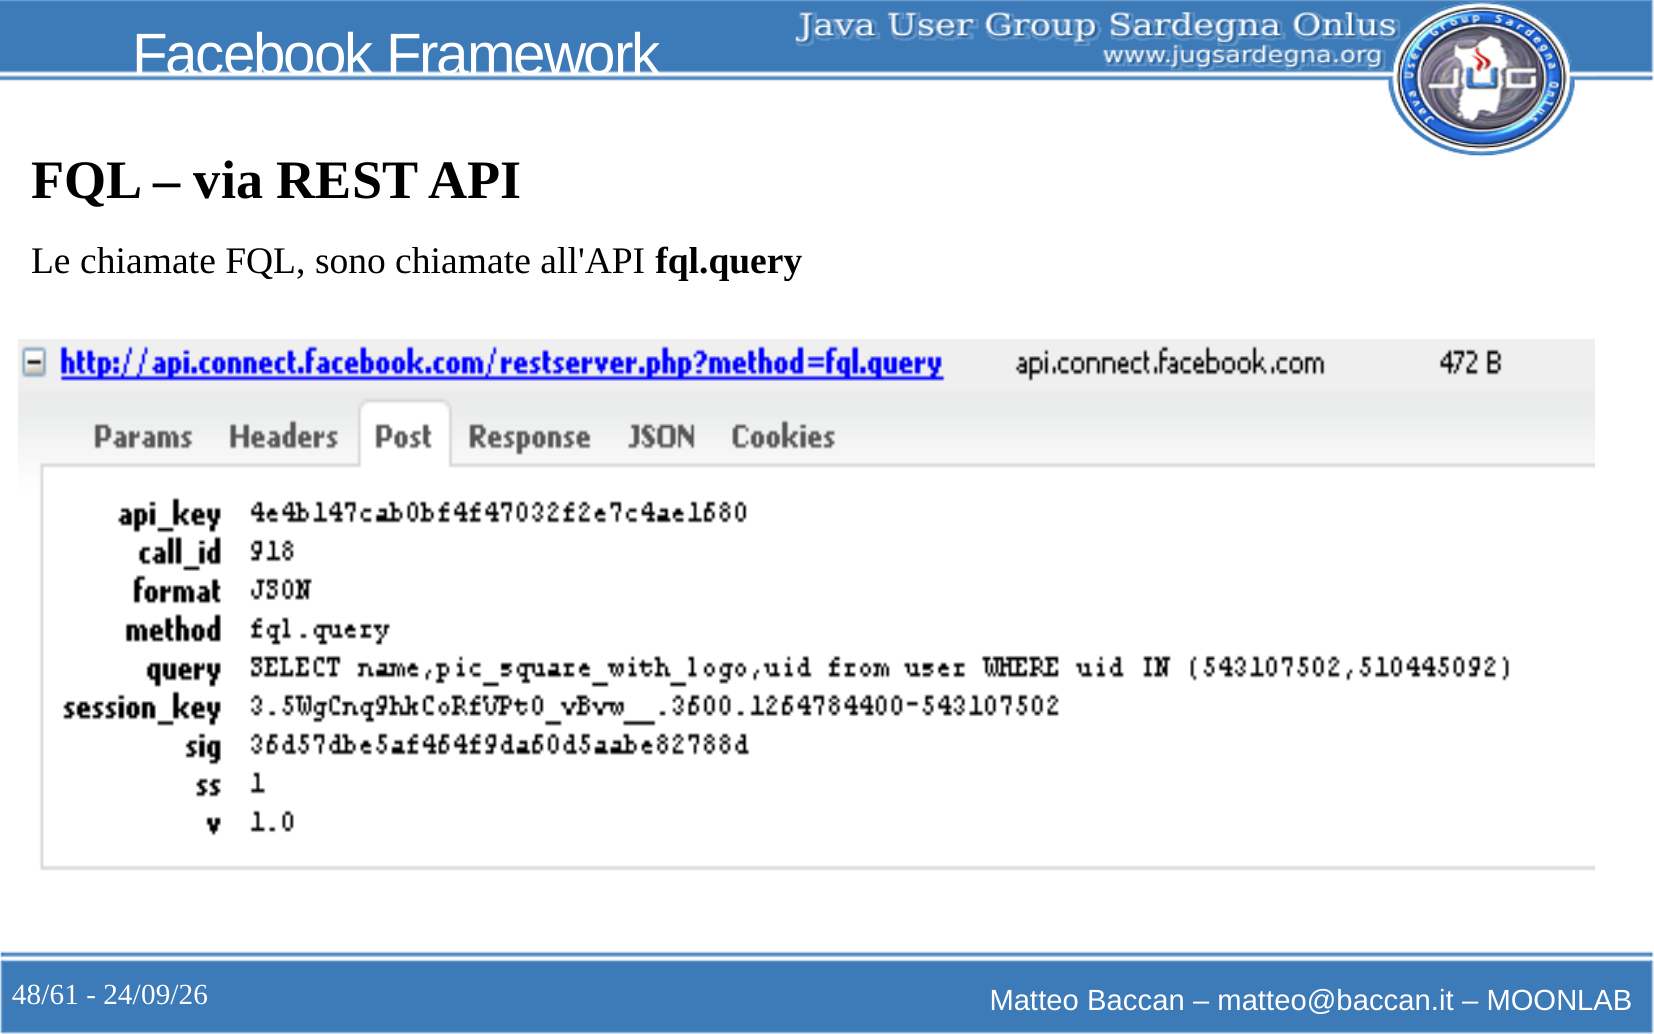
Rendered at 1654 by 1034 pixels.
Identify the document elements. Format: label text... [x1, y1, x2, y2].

text_box FQL – via REST API Le chiamate FQL, sono chiamate all'API fql.query [16, 142, 1633, 924]
picture [18, 339, 1595, 874]
picture [0, 0, 1654, 1034]
text_box FQL - Facebook Query Language [11, 0, 1644, 819]
